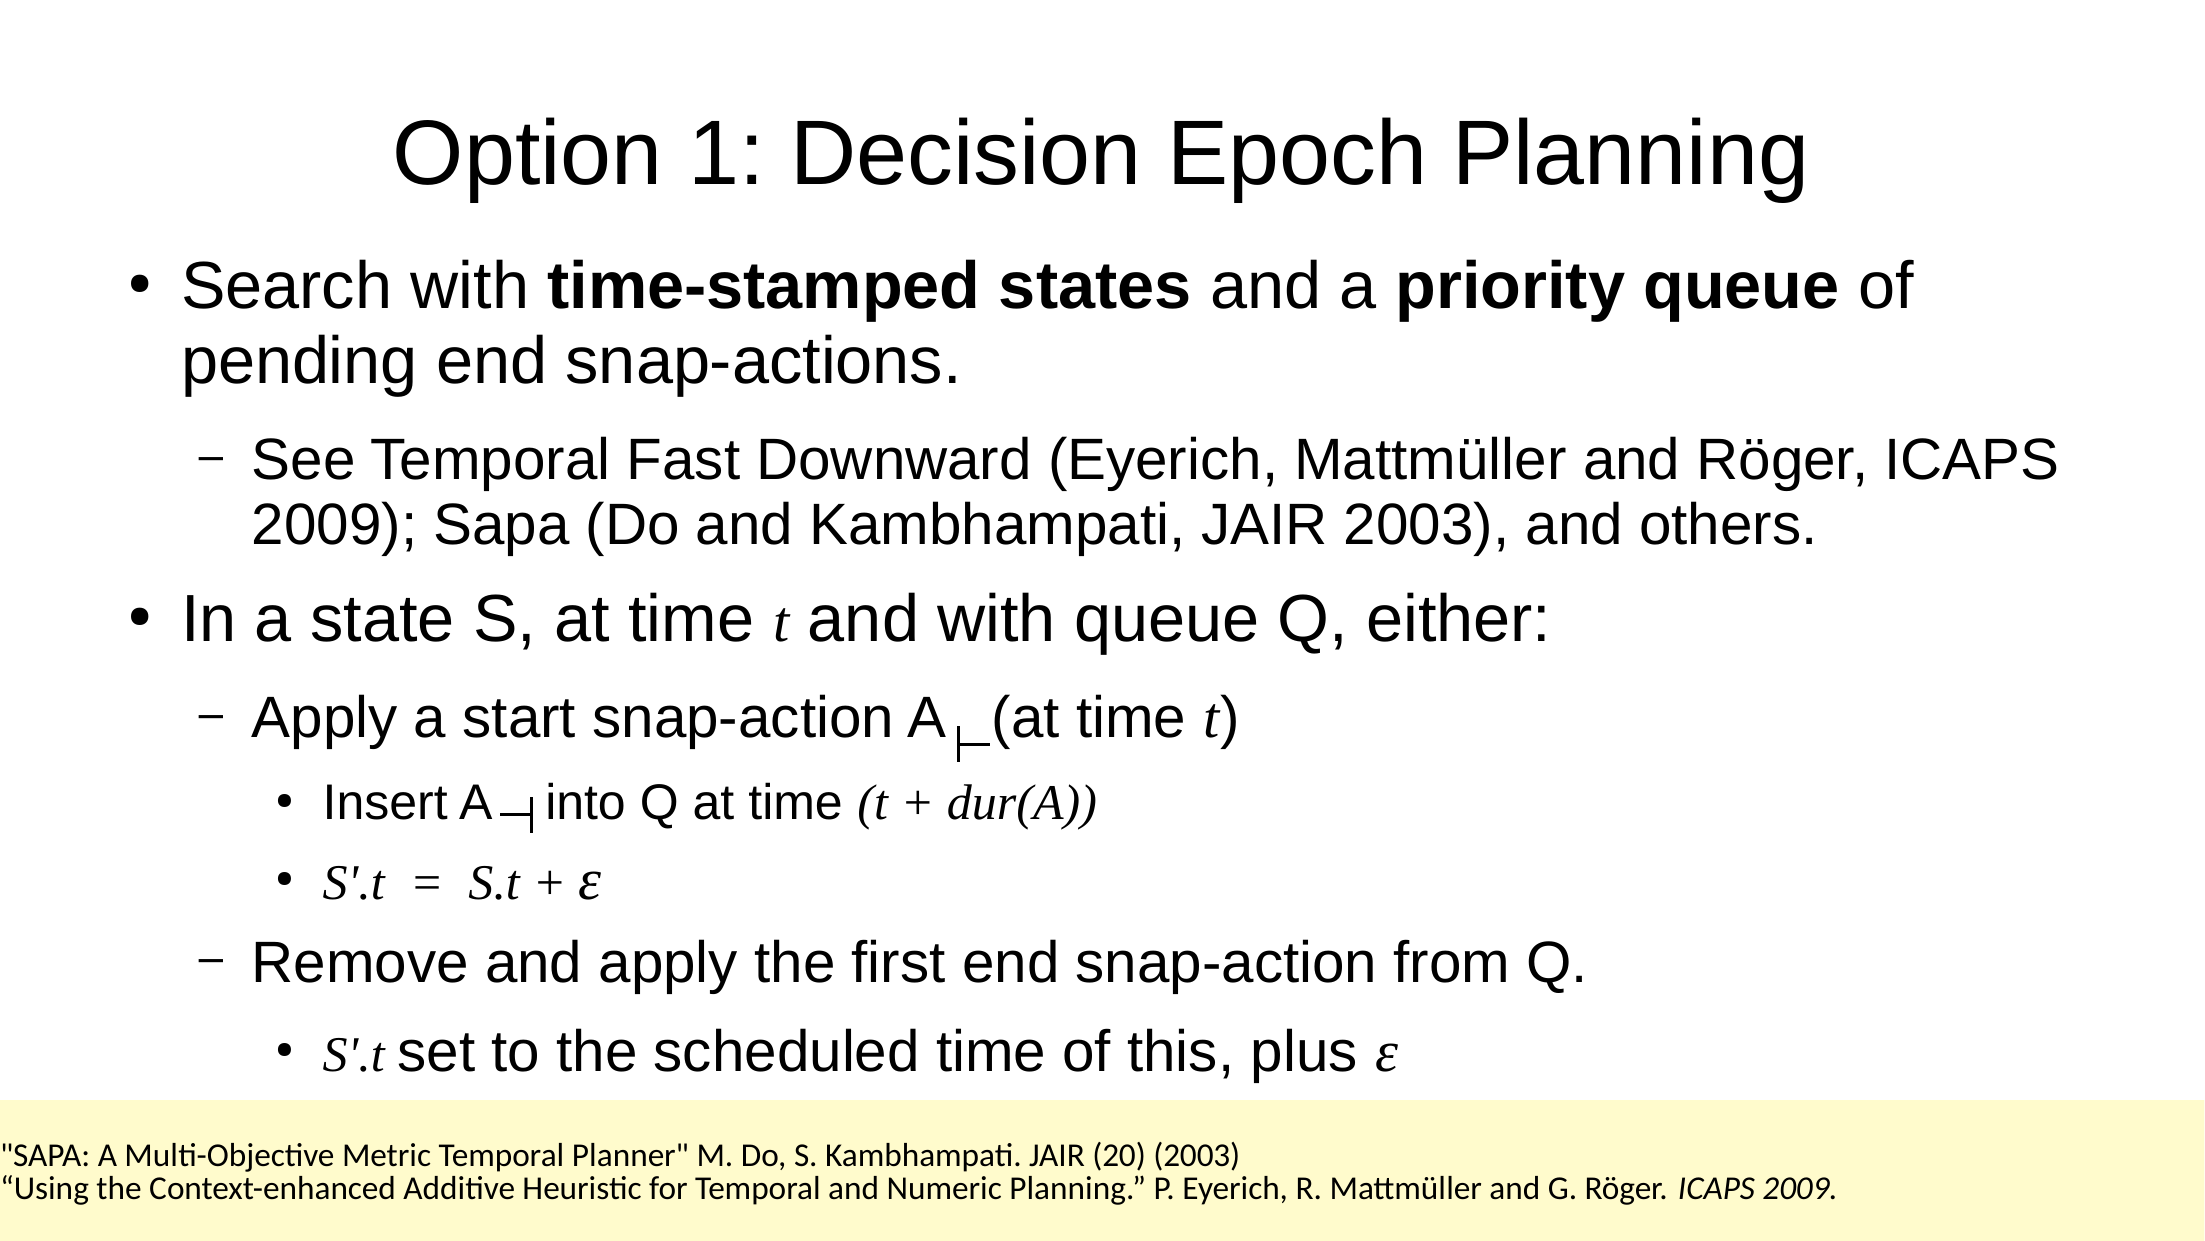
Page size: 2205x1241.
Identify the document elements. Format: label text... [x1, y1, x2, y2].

title Option 1: Decision Epoch Planning [110, 49, 2095, 248]
text_box "SAPA: A Multi-Objective Metric Temporal Planner" M. Do, S. Kambhampati. JAIR (20) (2003) “Using the Context-enhanced Additive Heuristic for Temporal and Numeric Planning.” P. Eyerich, R. Mattmüller and G. Röger. ICAPS 2009. [0, 1100, 2205, 1241]
list Search with time-stamped states and a priority queue of pending end snap-actions. See Temporal Fast Downward (Eyerich, Mattmüller and Röger, ICAPS 2009); Sapa (Do and Kambhampati, JAIR 2003), and others. In a state S, at time t and with queue Q, either: Apply a start snap-action A (at time t) Insert A into Q at time (t + dur(A)) S'.t = S.t + ε Remove and apply the first end snap-action from Q. S'.t set to the scheduled time of this, plus ε [110, 248, 2095, 1100]
